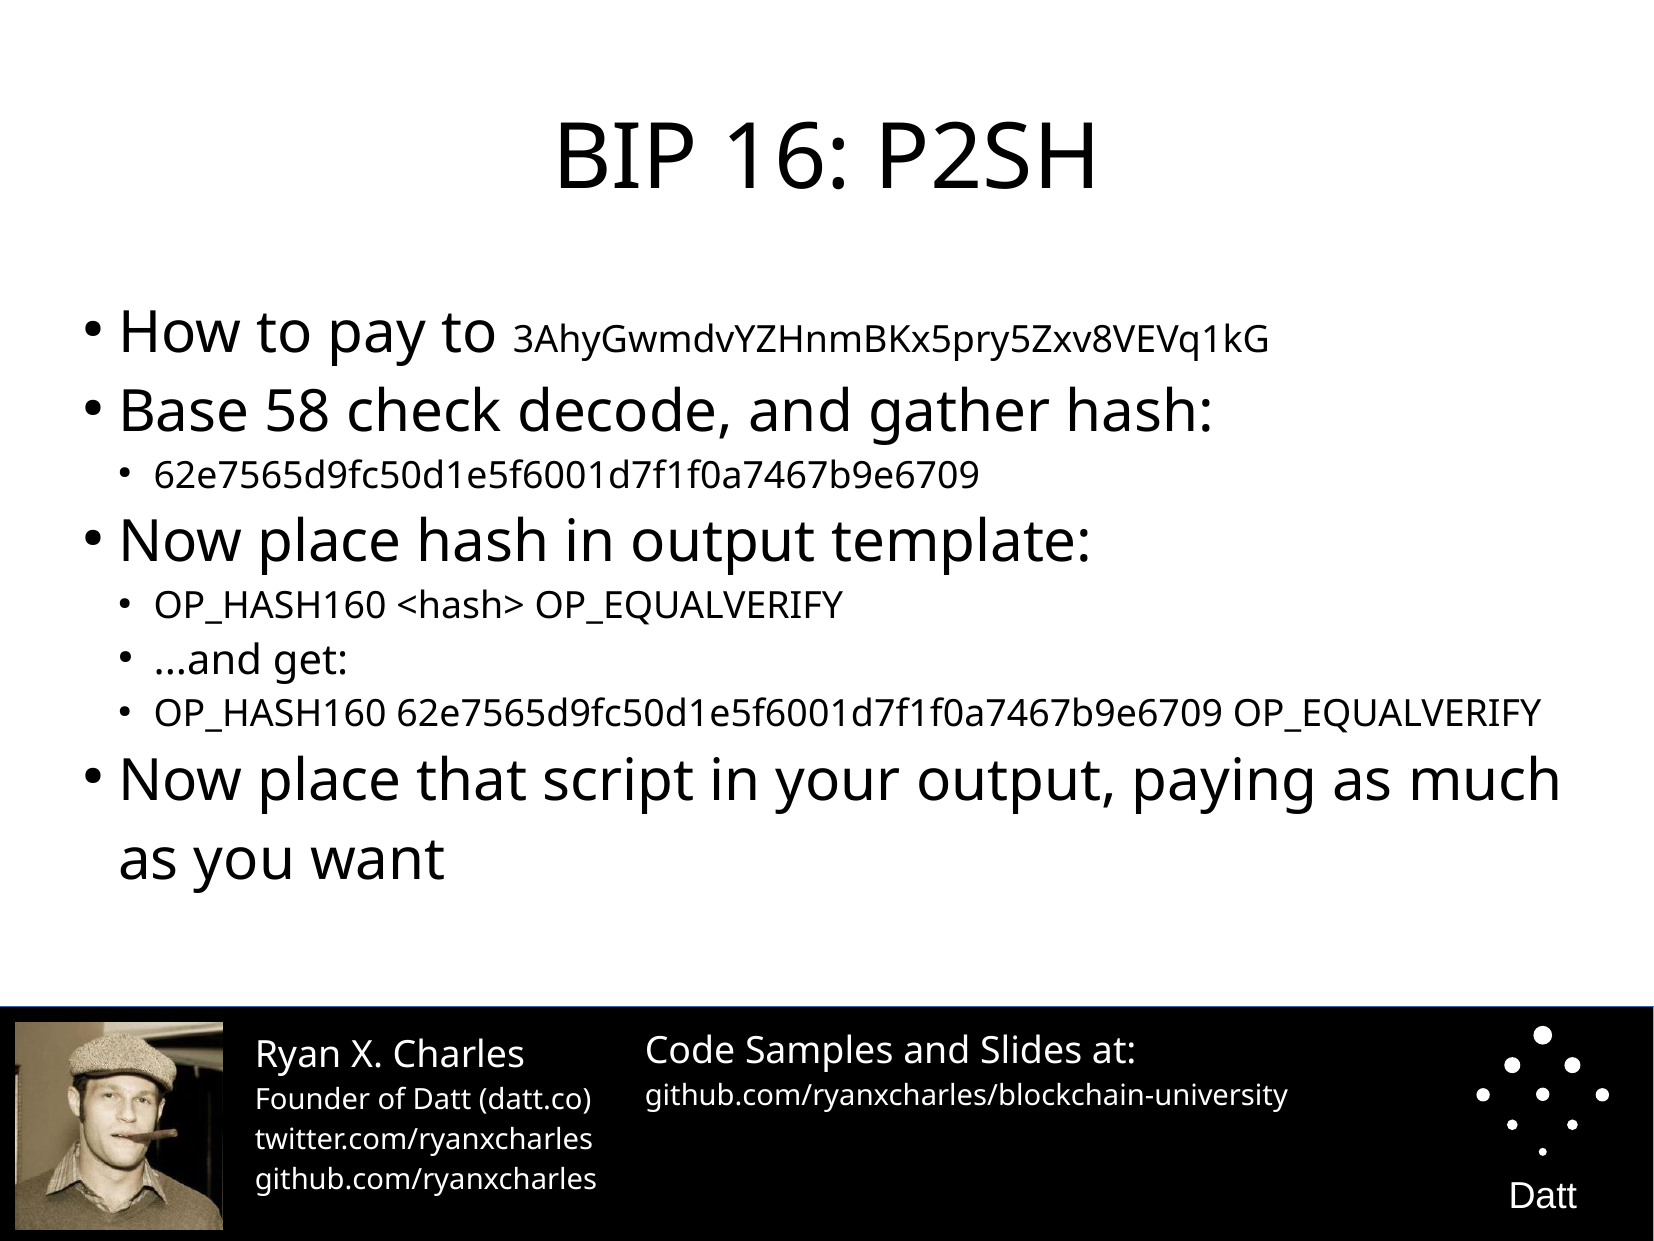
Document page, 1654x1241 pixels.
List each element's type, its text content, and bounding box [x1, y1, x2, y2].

text_box Ryan X. Charles Founder of Datt (datt.co) twitter.com/ryanxcharles github.com/ryanxcharles [240, 1020, 976, 1241]
text_box Code Samples and Slides at: github.com/ryanxcharles/blockchain-university [630, 1015, 1403, 1156]
picture [1475, 1023, 1611, 1159]
picture [15, 1022, 223, 1231]
subtitle How to pay to 3AhyGwmdvYZHnmBKx5pry5Zxv8VEVq1kG Base 58 check decode, and gather hash: 62e7565d9fc50d1e5f6001d7f1f0a7467b9e6709 Now place hash in output template: OP_HASH160 <hash> OP_EQUALVERIFY ...and get: OP_HASH160 62e7565d9fc50d1e5f6001d7f1f0a7467b9e6709 OP_EQUALVERIFY Now place that script in your output, paying as much as you want [82, 290, 1571, 1010]
text_box Datt [1452, 1167, 1633, 1241]
title BIP 16: P2SH [82, 49, 1571, 257]
text_box [0, 1006, 1654, 1241]
